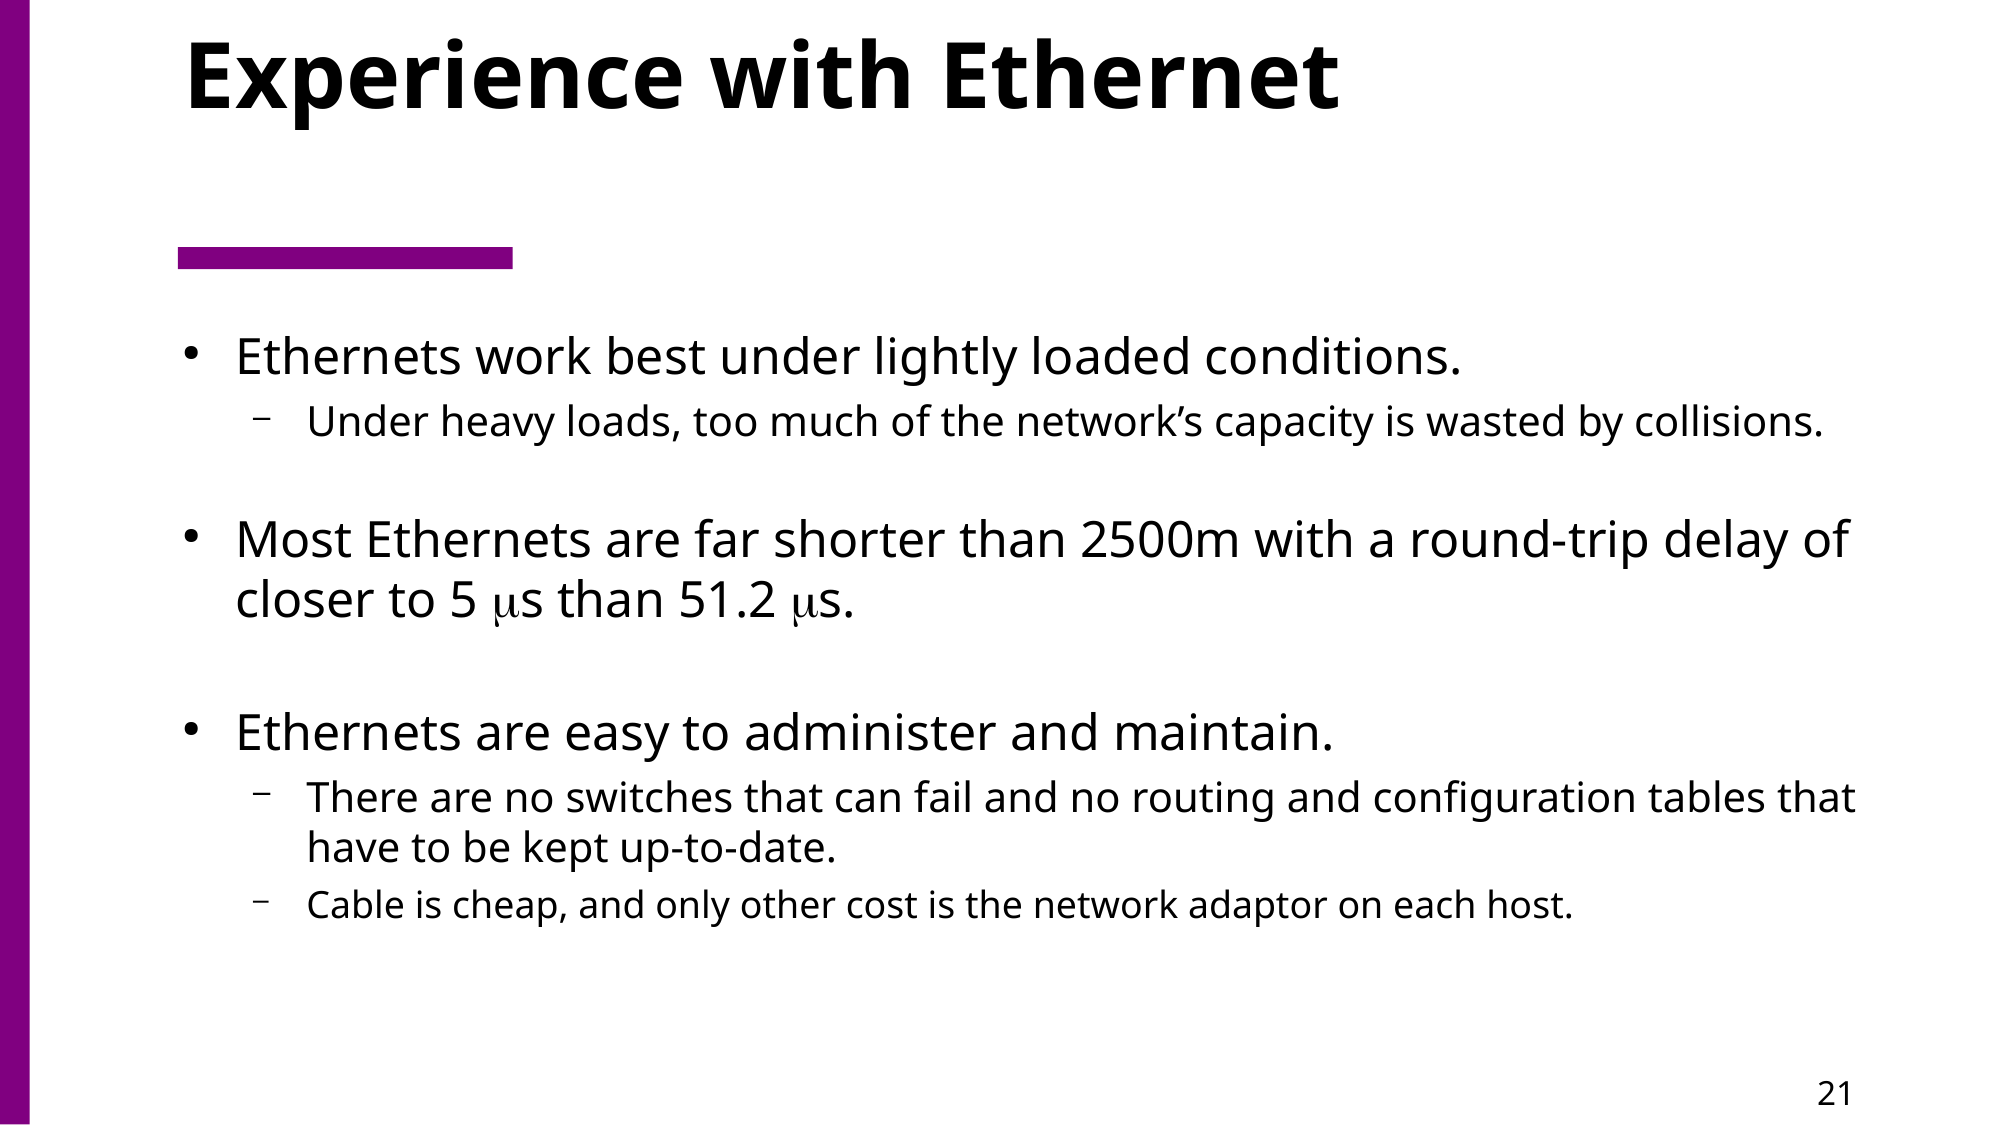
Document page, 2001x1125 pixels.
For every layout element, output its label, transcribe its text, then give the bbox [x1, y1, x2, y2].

list Ethernets work best under lightly loaded conditions. Under heavy loads, too much of the network’s capacity is wasted by collisions. Most Ethernets are far shorter than 2500m with a round-trip delay of closer to 5 s than 51.2 s. Ethernets are easy to administer and maintain. There are no switches that can fail and no routing and configuration tables that have to be kept up-to-date. Cable is cheap, and only other cost is the network adaptor on each host. [149, 184, 1959, 1024]
title Experience with Ethernet [133, 9, 1946, 135]
